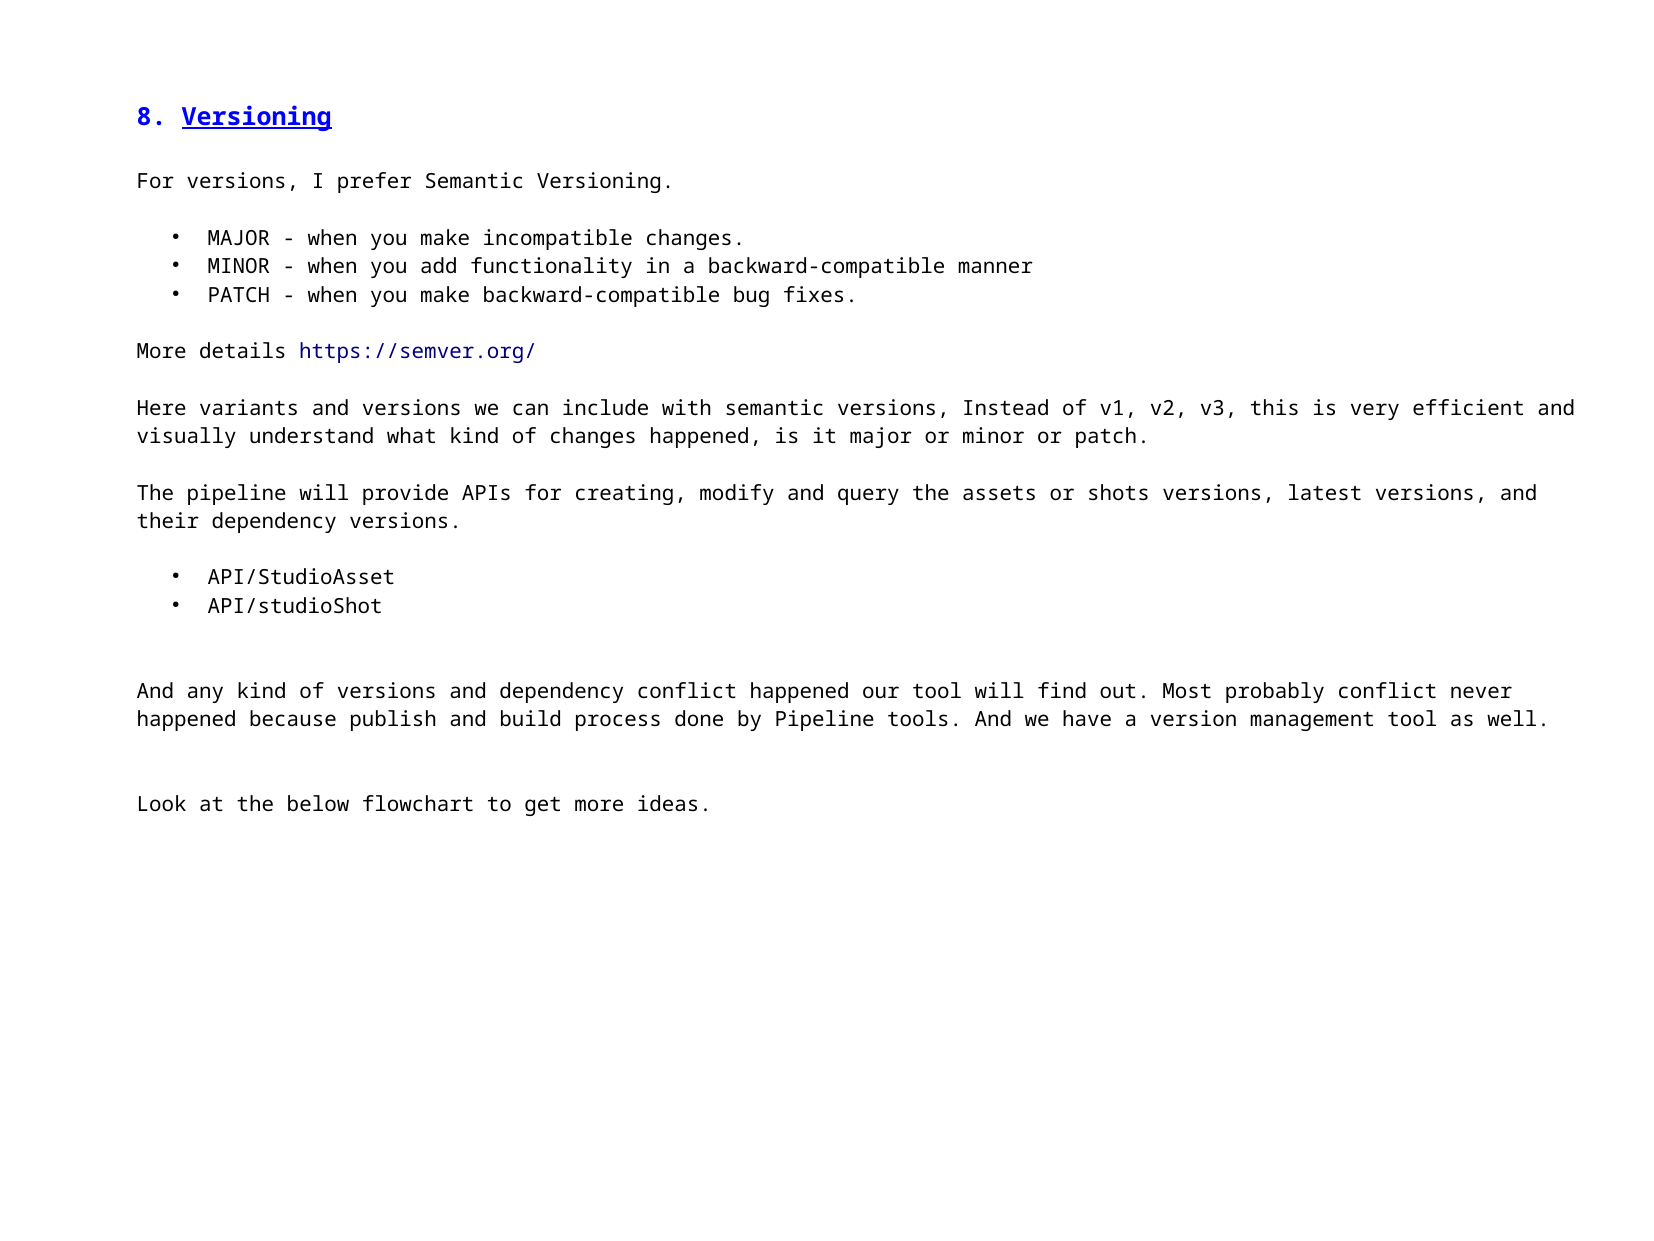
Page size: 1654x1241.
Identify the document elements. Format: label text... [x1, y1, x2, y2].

text_box 8. Versioning For versions, I prefer Semantic Versioning. MAJOR - when you make incompatible changes. MINOR - when you add functionality in a backward-compatible manner PATCH - when you make backward-compatible bug fixes. More details https://semver.org/ Here variants and versions we can include with semantic versions, Instead of v1, v2, v3, this is very efficient and visually understand what kind of changes happened, is it major or minor or patch. The pipeline will provide APIs for creating, modify and query the assets or shots versions, latest versions, and their dependency versions. API/StudioAsset API/studioShot And any kind of versions and dependency conflict happened our tool will find out. Most probably conflict never happened because publish and build process done by Pipeline tools. And we have a version management tool as well. Look at the below flowchart to get more ideas. [121, 91, 1622, 763]
